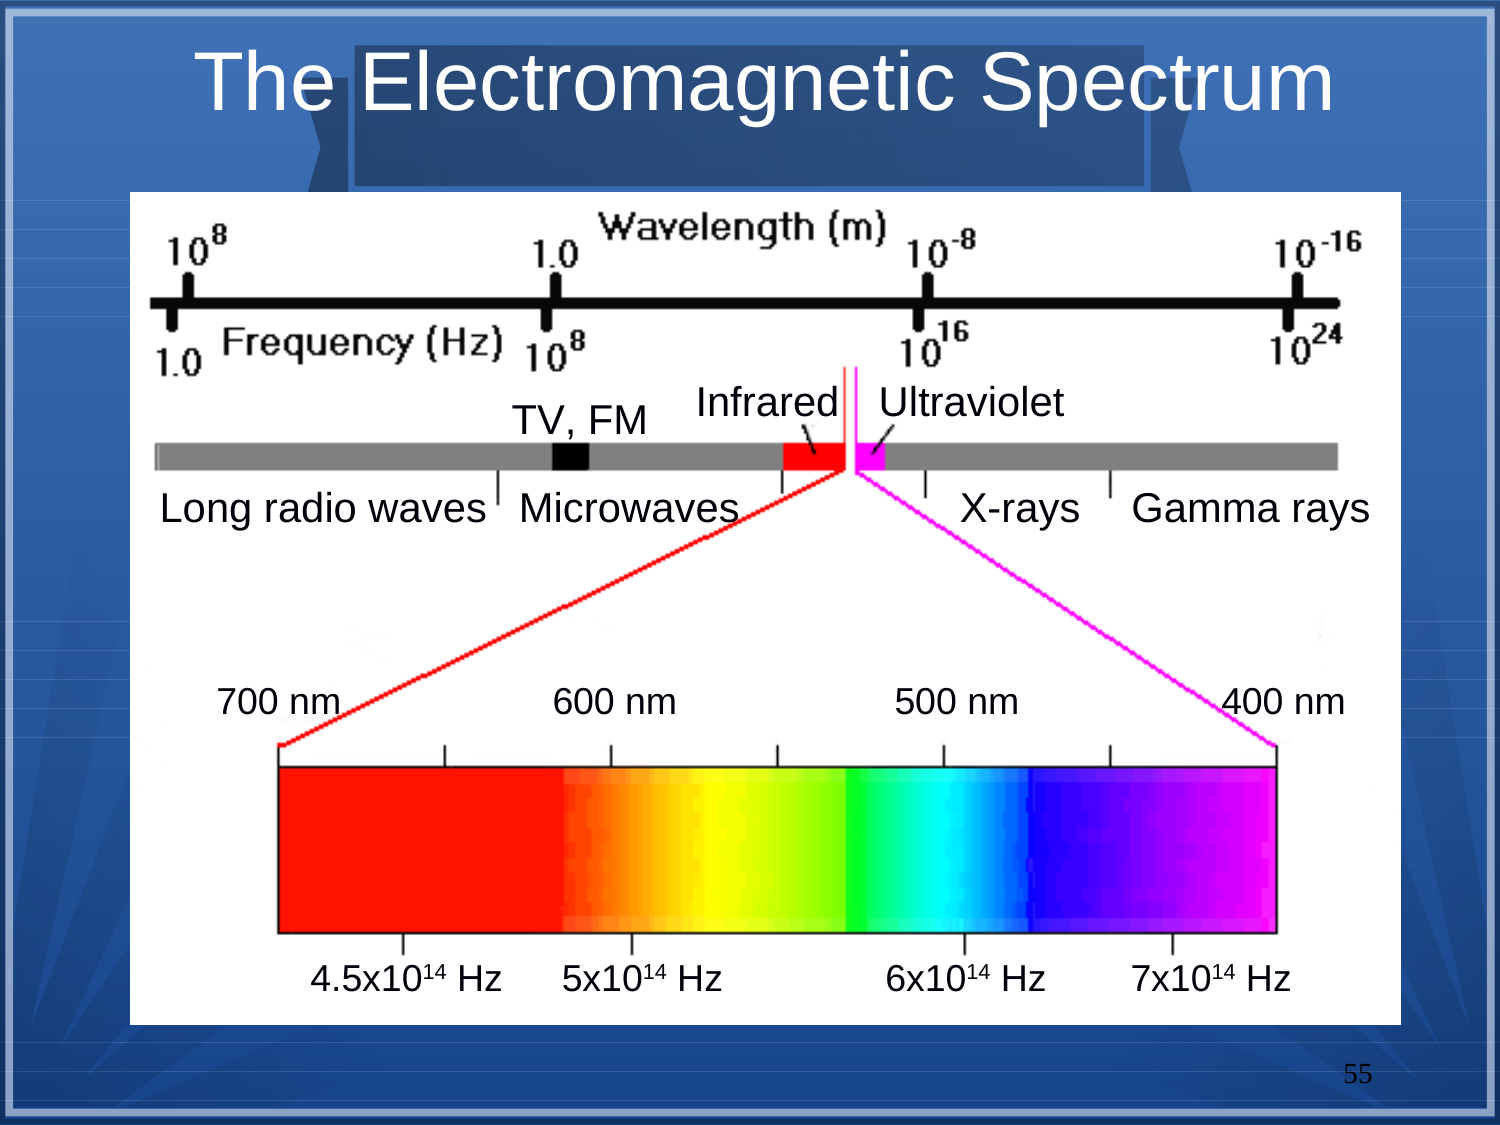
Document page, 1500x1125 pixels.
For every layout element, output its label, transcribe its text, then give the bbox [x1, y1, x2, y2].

text_box 400 nm [1206, 669, 1361, 730]
text_box 500 nm [879, 669, 1035, 730]
text_box Microwaves [504, 472, 755, 539]
text_box X-rays [945, 472, 1096, 539]
text_box TV, FM [496, 385, 664, 451]
text_box 600 nm [537, 669, 693, 730]
picture [130, 192, 1401, 1025]
text_box Ultraviolet [863, 366, 1080, 433]
text_box Infrared [680, 366, 855, 433]
text_box 4.5x1014 Hz [295, 945, 518, 1007]
text_box 700 nm [201, 669, 357, 730]
text_box 7x1014 Hz [1115, 945, 1307, 1007]
text_box Gamma rays [1116, 472, 1386, 539]
title The Electromagnetic Spectrum [112, 0, 1388, 175]
text_box 47 [1074, 1050, 1388, 1125]
text_box 6x1014 Hz [870, 945, 1062, 1007]
text_box Long radio waves [144, 472, 503, 539]
text_box 5x1014 Hz [547, 945, 739, 1007]
